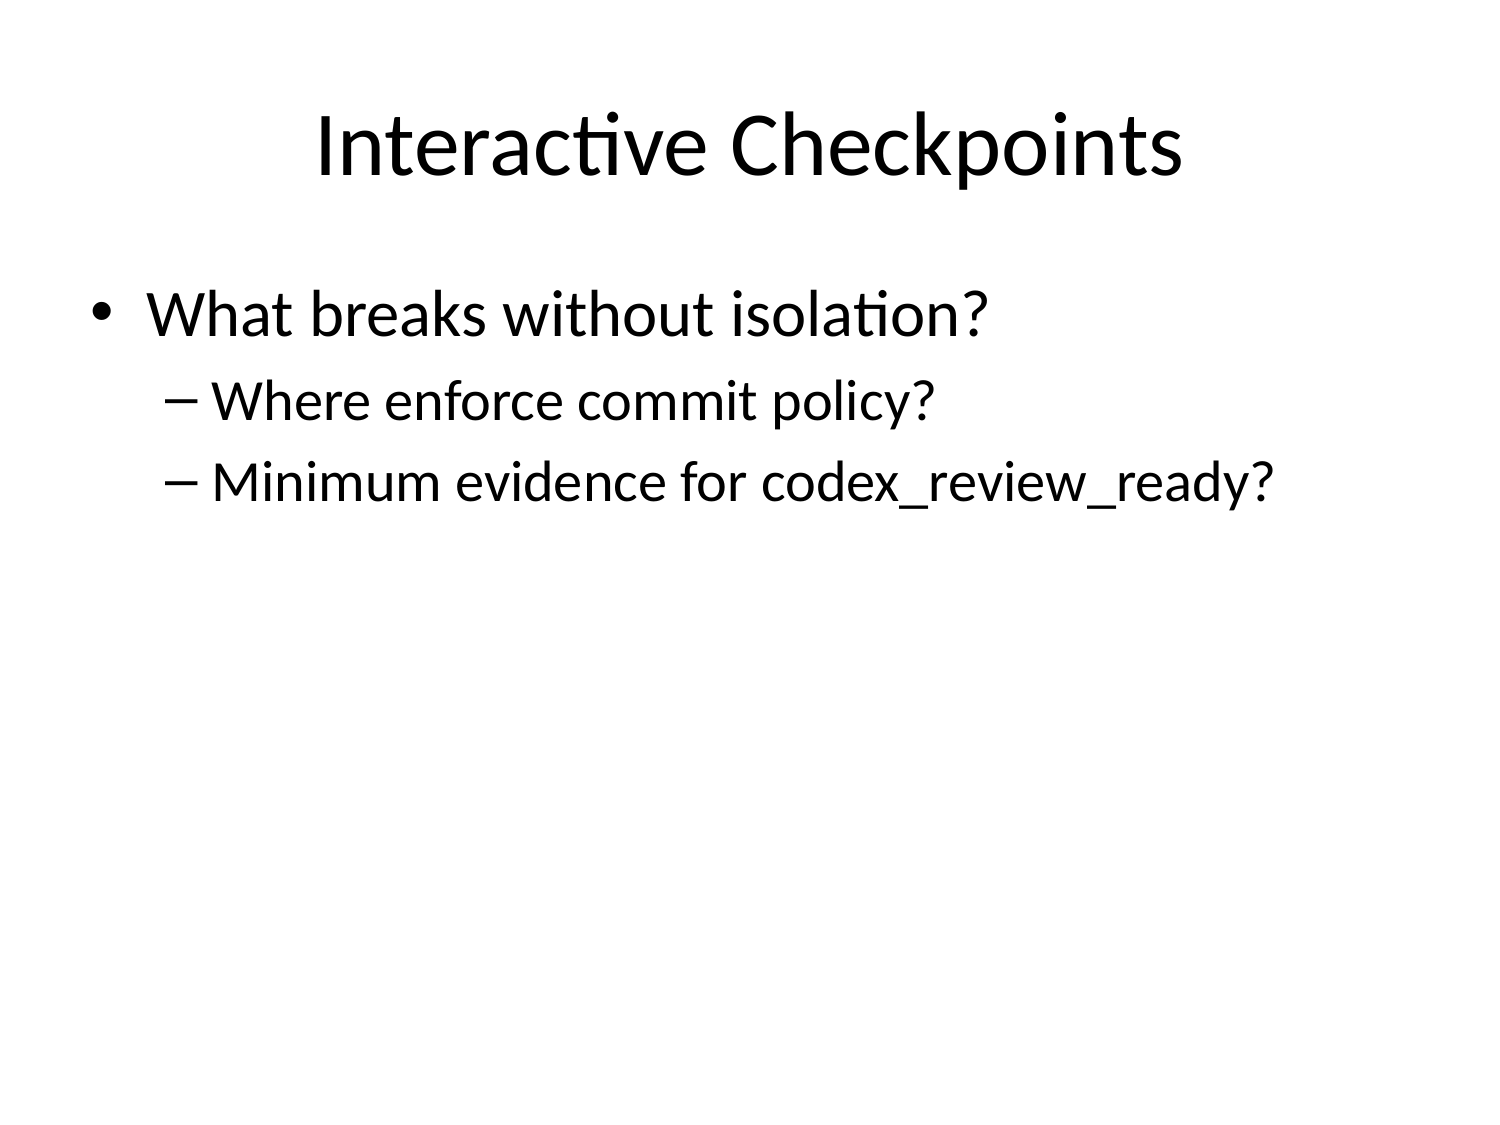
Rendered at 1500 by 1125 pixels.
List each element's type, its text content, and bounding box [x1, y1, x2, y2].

list What breaks without isolation? Where enforce commit policy? Minimum evidence for codex_review_ready? [75, 262, 1425, 1005]
title Interactive Checkpoints [75, 45, 1425, 233]
